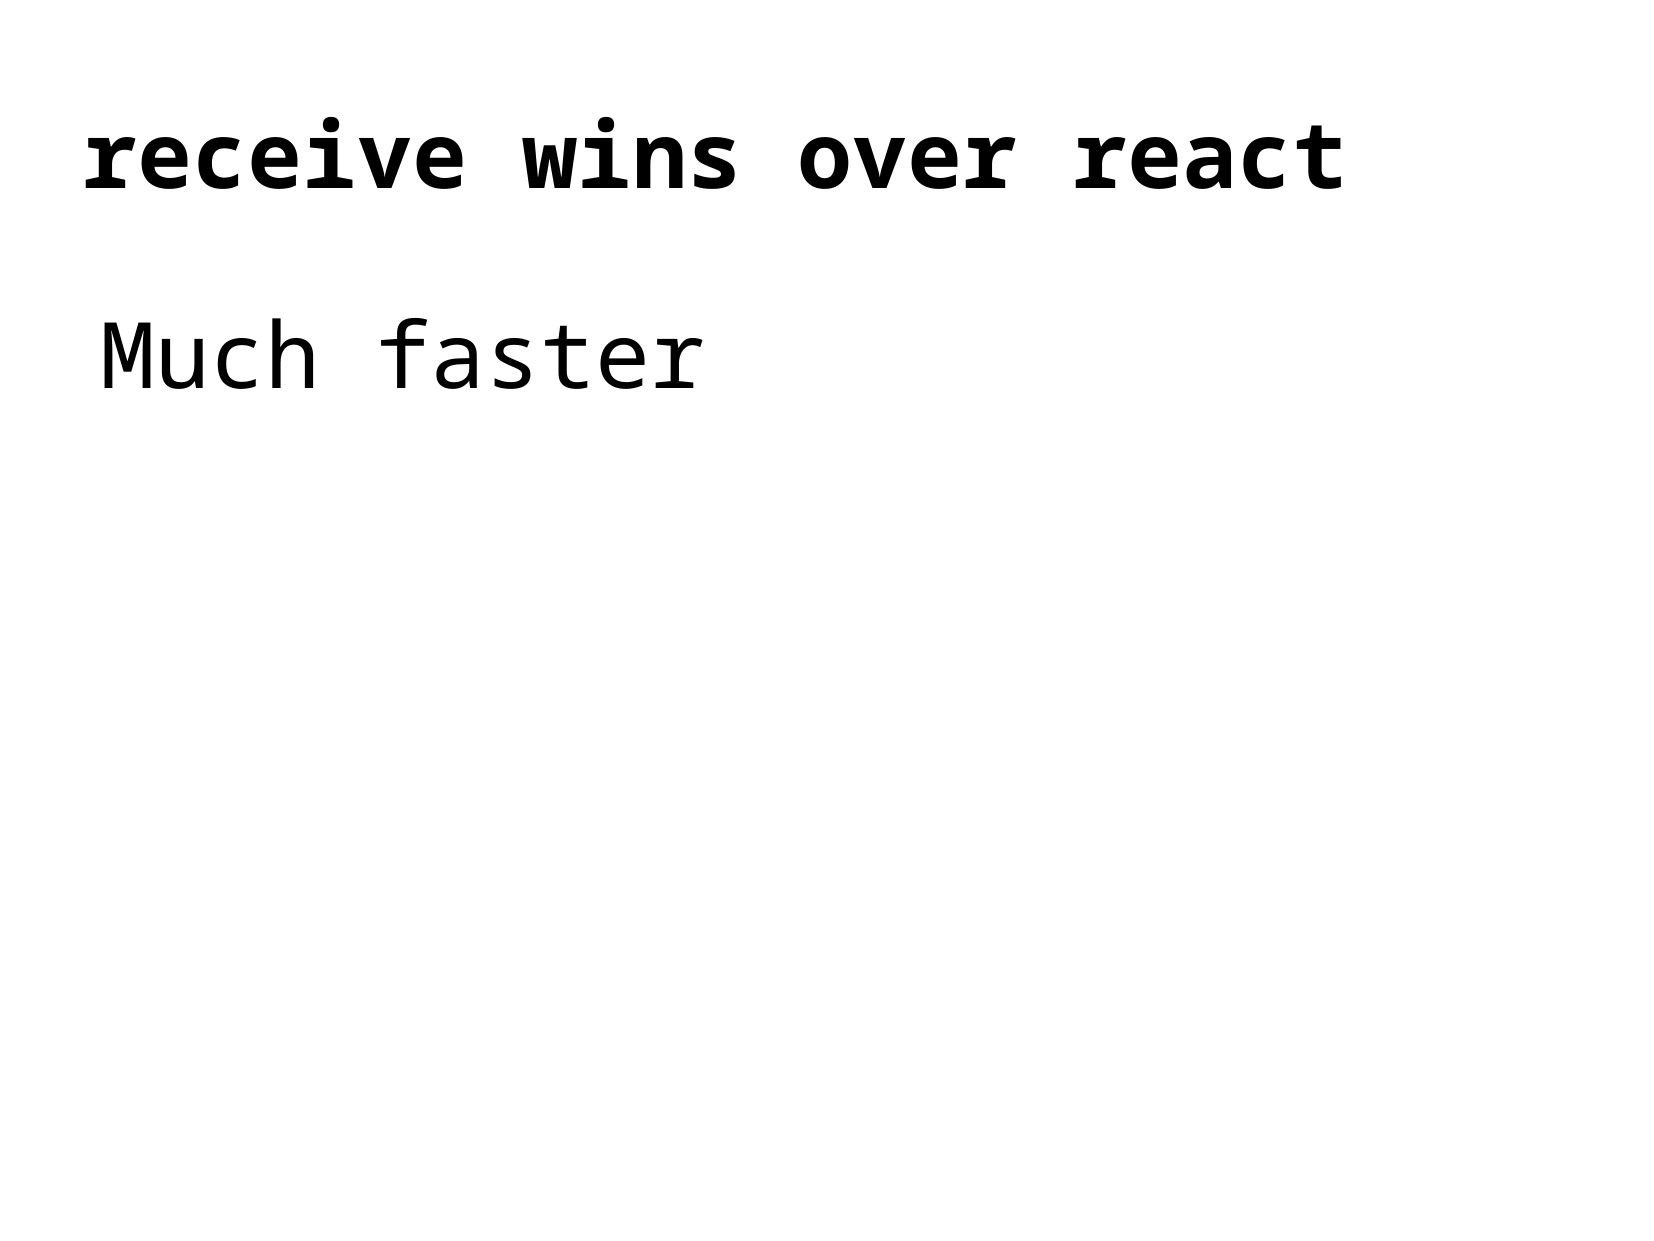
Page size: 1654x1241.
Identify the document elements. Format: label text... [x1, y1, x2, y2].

title receive wins over react [82, 56, 1571, 250]
list Much faster [82, 290, 1571, 1094]
